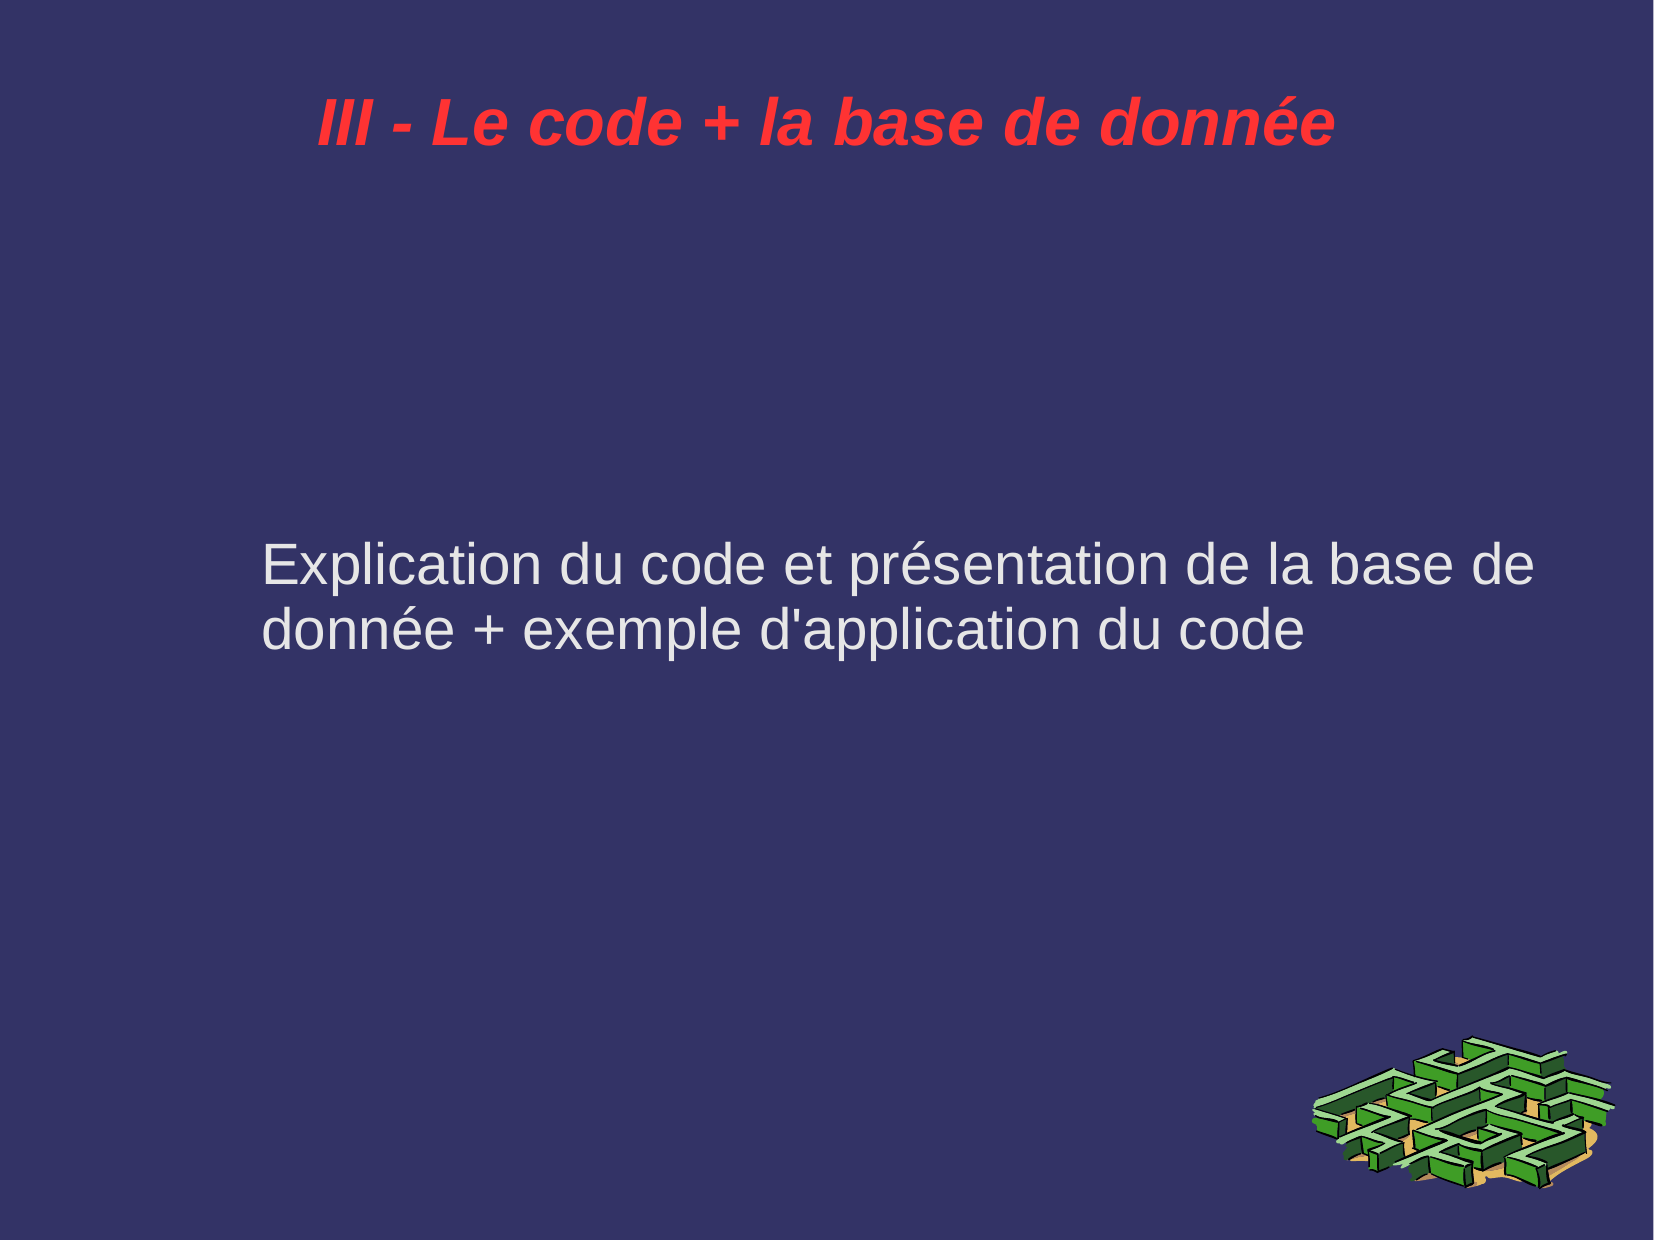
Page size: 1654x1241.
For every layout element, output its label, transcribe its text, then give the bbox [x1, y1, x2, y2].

title III - Le code + la base de donnée [121, 19, 1534, 227]
list Explication du code et présentation de la base de donnée + exemple d'application du code [178, 364, 1570, 1147]
